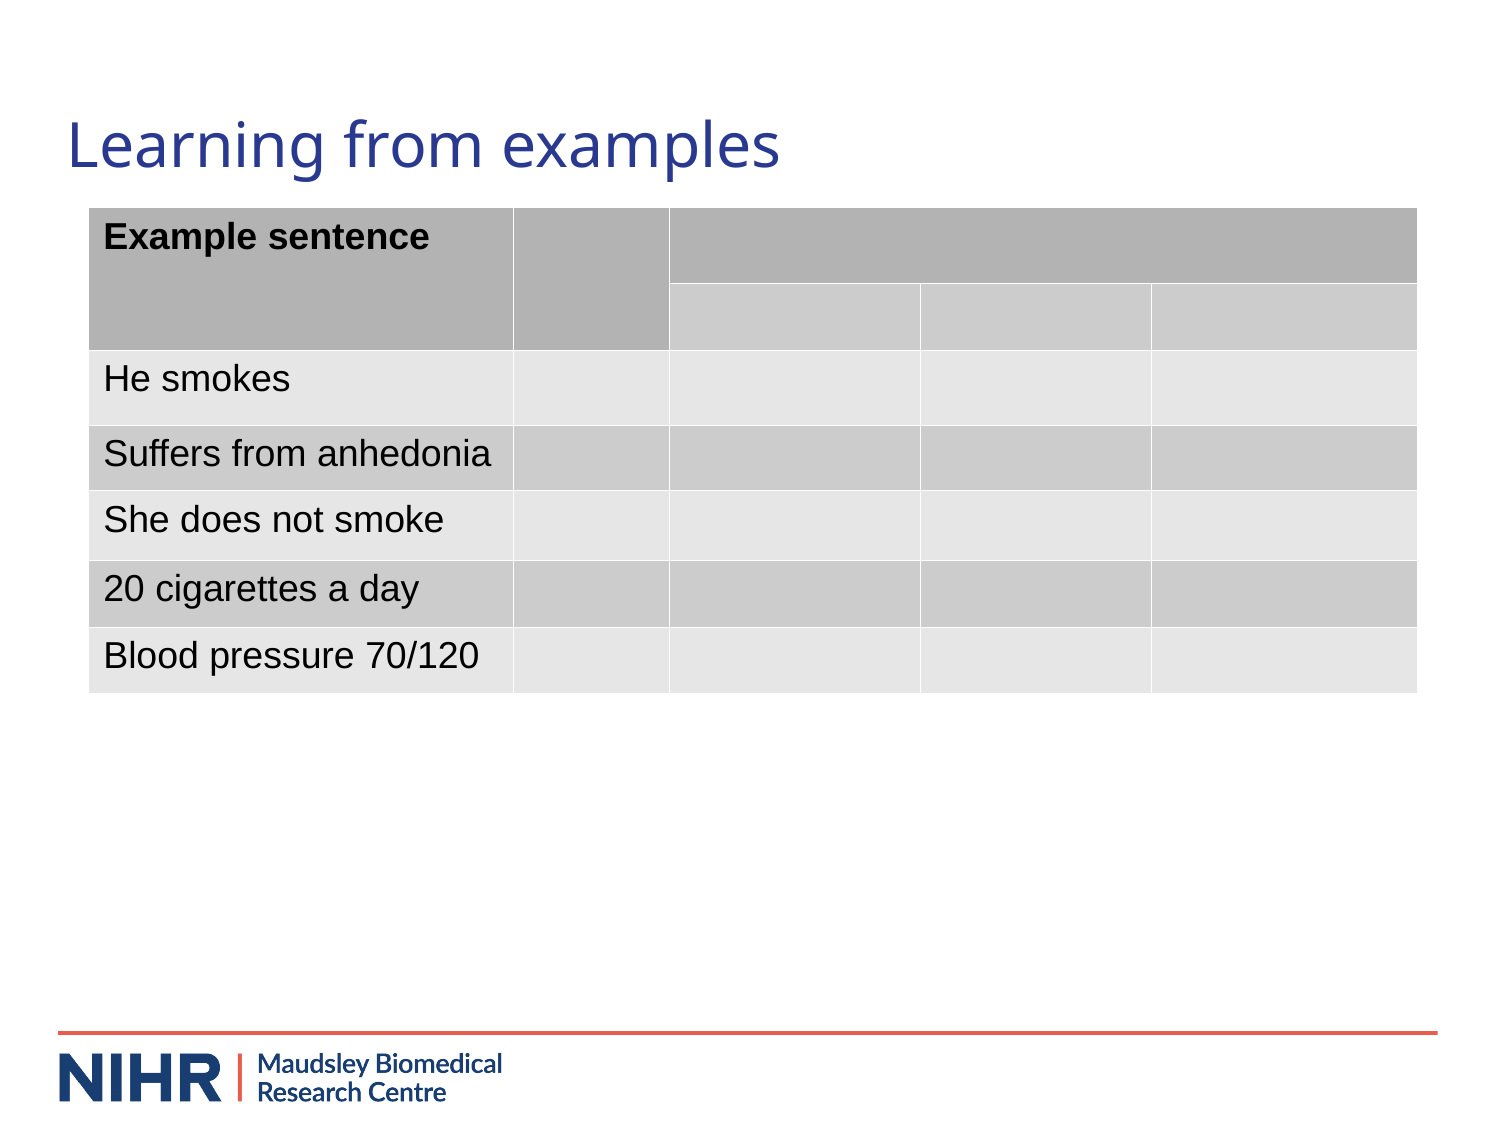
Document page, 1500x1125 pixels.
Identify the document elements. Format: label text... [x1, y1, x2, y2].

table_cell Blood pressure 70/120 [89, 628, 513, 693]
table_header Example sentence [89, 208, 513, 350]
picture [29, 1018, 531, 1125]
title Learning from examples [51, 89, 1450, 223]
table_cell [670, 561, 920, 627]
table_cell [921, 351, 1151, 425]
table_cell [670, 351, 920, 425]
table_cell [670, 284, 920, 350]
table_header [670, 208, 1417, 283]
table_cell She does not smoke [89, 491, 513, 560]
table_cell [921, 284, 1151, 350]
table_cell [1152, 426, 1417, 490]
table_cell [1152, 351, 1417, 425]
table_cell [514, 628, 669, 693]
table_cell He smokes [89, 351, 513, 425]
table_cell [514, 561, 669, 627]
table_cell 20 cigarettes a day [89, 561, 513, 627]
table_cell [1152, 561, 1417, 627]
table_cell [670, 491, 920, 560]
table_cell [1152, 628, 1417, 693]
table_cell [514, 351, 669, 425]
table_header [514, 208, 669, 350]
table_cell [514, 491, 669, 560]
table_cell Suffers from anhedonia [89, 426, 513, 490]
table_cell [921, 491, 1151, 560]
table_cell [670, 628, 920, 693]
table_cell [921, 628, 1151, 693]
table_cell [921, 426, 1151, 490]
table_cell [514, 426, 669, 490]
table_cell [921, 561, 1151, 627]
table_cell [1152, 284, 1417, 350]
table_cell [670, 426, 920, 490]
table_cell [1152, 491, 1417, 560]
